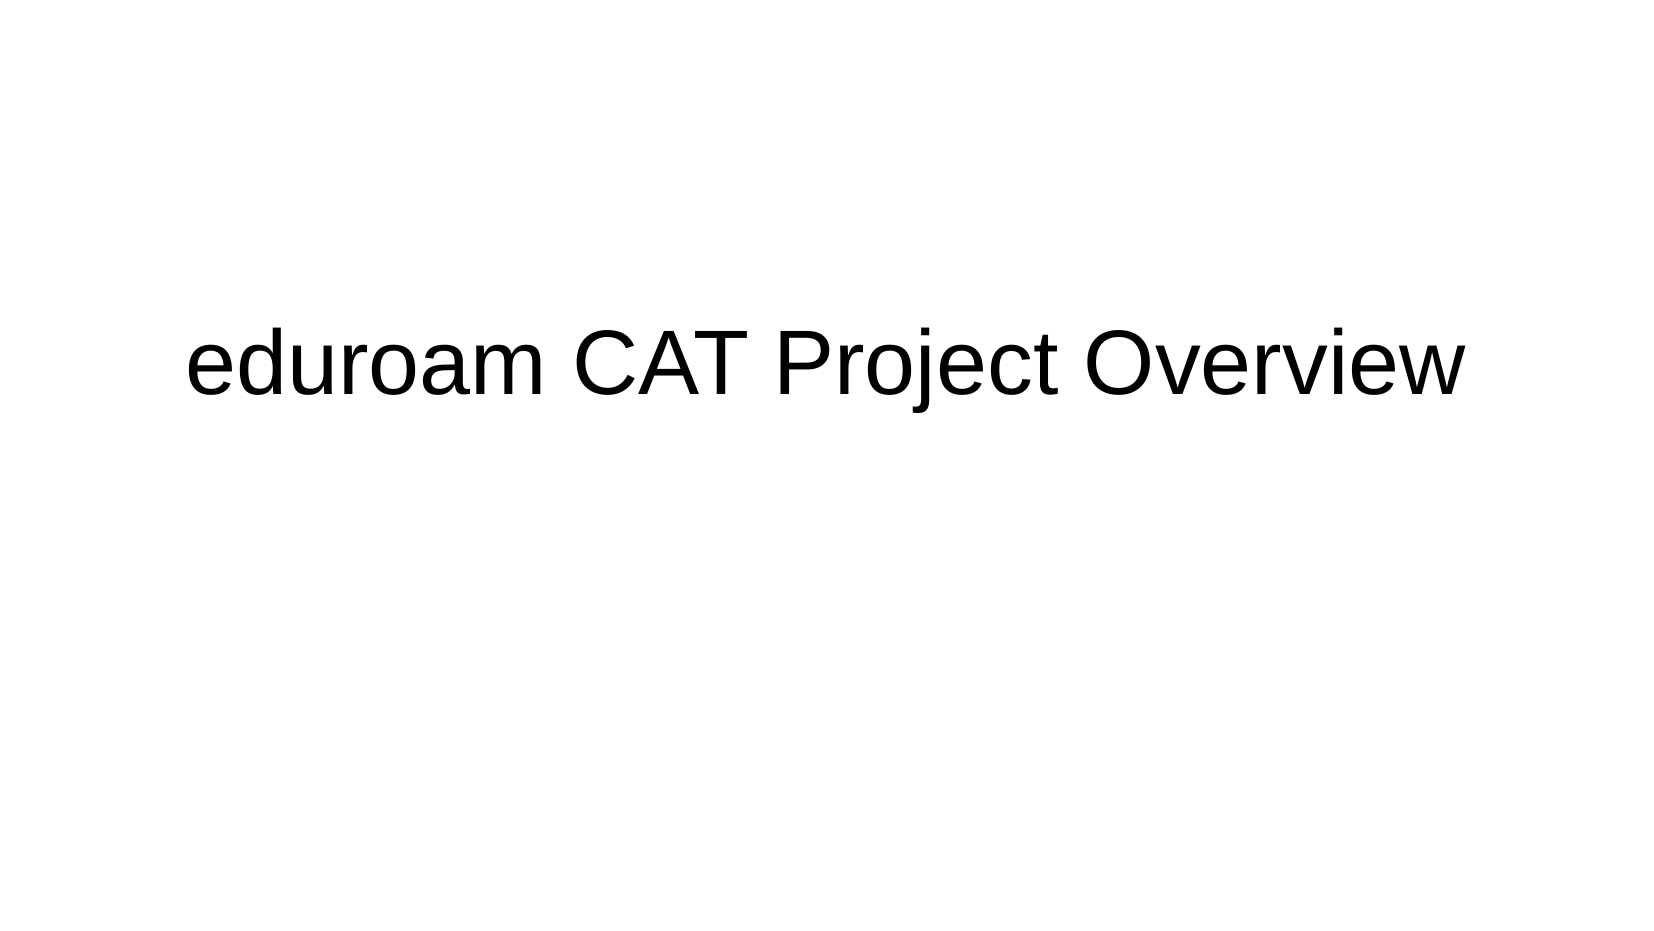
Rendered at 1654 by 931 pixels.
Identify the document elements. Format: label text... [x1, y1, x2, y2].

title eduroam CAT Project Overview [82, 285, 1571, 441]
